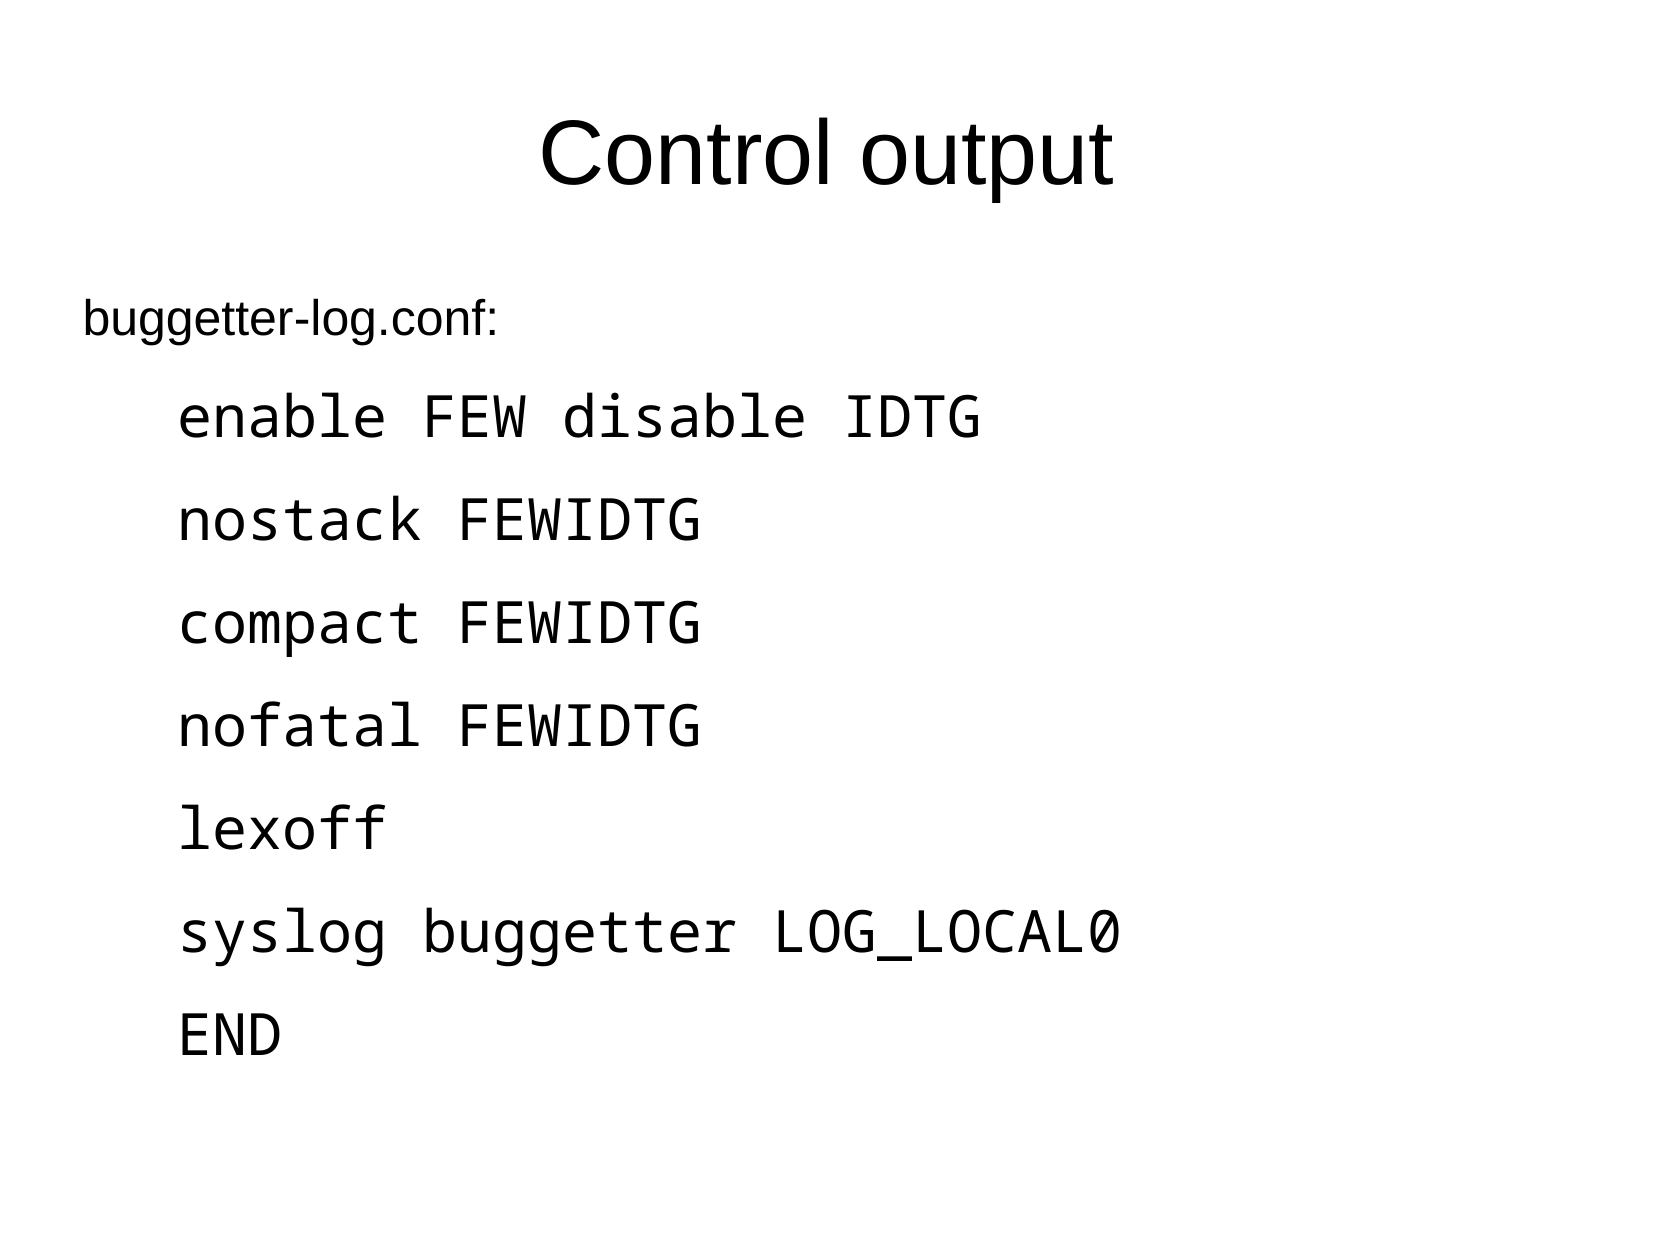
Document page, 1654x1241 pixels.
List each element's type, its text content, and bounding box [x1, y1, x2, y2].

list buggetter-log.conf: enable FEW disable IDTG nostack FEWIDTG compact FEWIDTG nofatal FEWIDTG lexoff syslog buggetter LOG_LOCAL0 END [82, 290, 1571, 1109]
title Control output [82, 49, 1571, 257]
